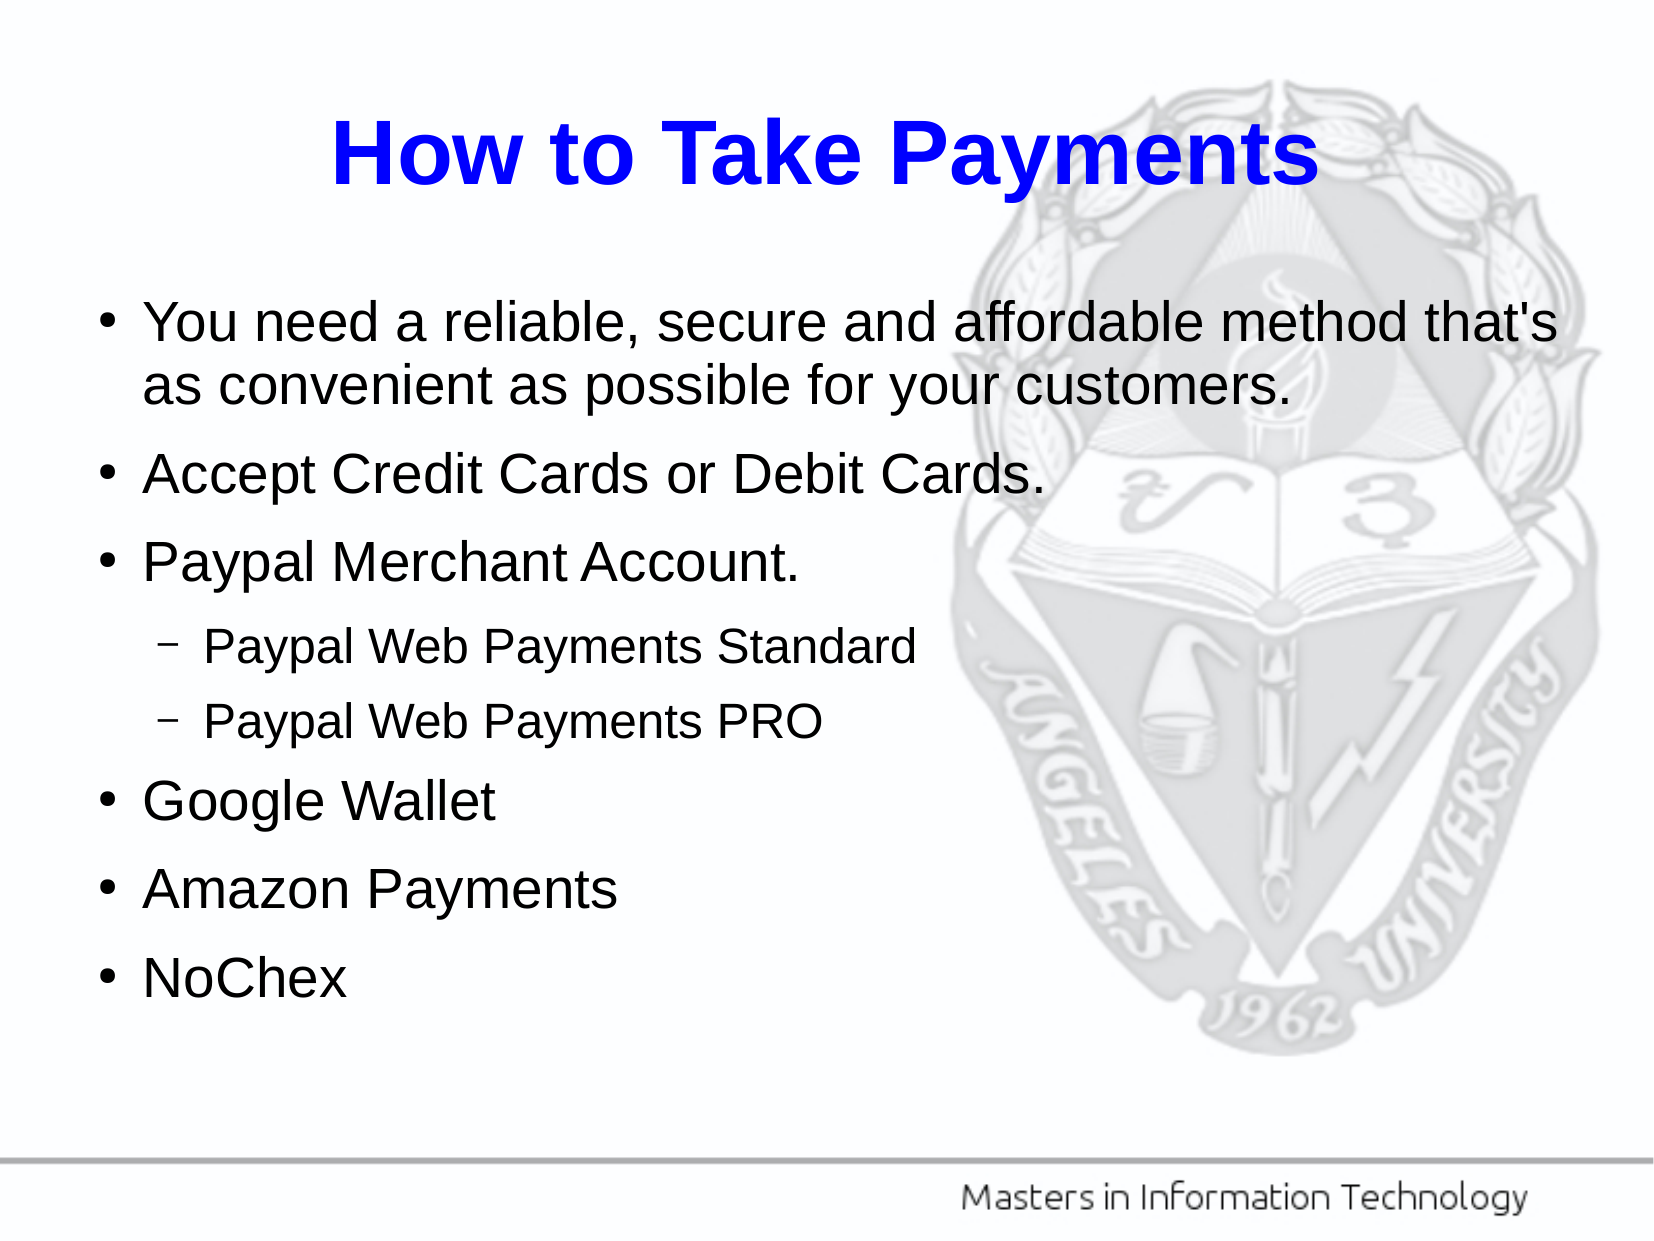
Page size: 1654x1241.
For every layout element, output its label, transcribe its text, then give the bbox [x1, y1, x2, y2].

title How to Take Payments [82, 49, 1571, 257]
list You need a reliable, secure and affordable method that's as convenient as possible for your customers. Accept Credit Cards or Debit Cards. Paypal Merchant Account. Paypal Web Payments Standard Paypal Web Payments PRO Google Wallet Amazon Payments NoChex [82, 290, 1571, 1010]
picture [0, 0, 1654, 1241]
